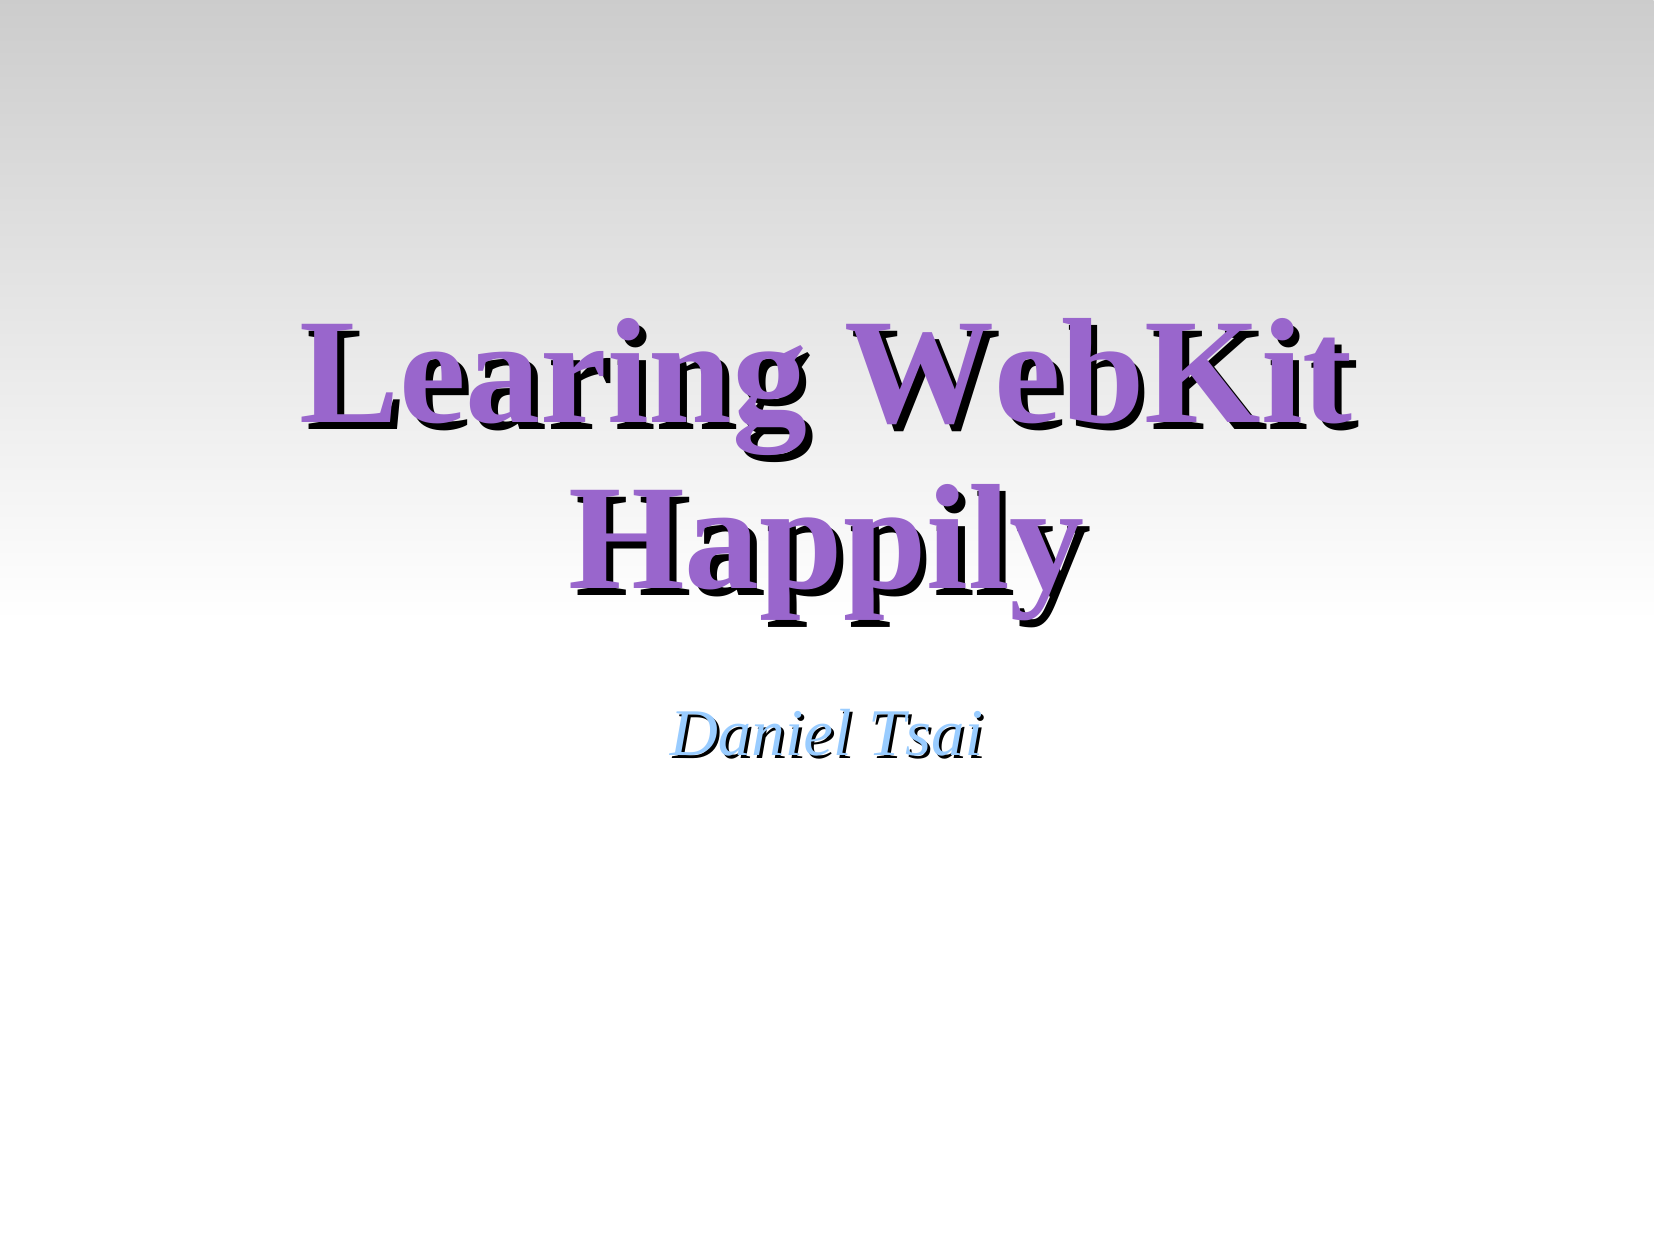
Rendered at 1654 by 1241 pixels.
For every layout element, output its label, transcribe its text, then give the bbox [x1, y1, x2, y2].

subtitle Learing WebKit Happily Daniel Tsai [82, 49, 1571, 1109]
